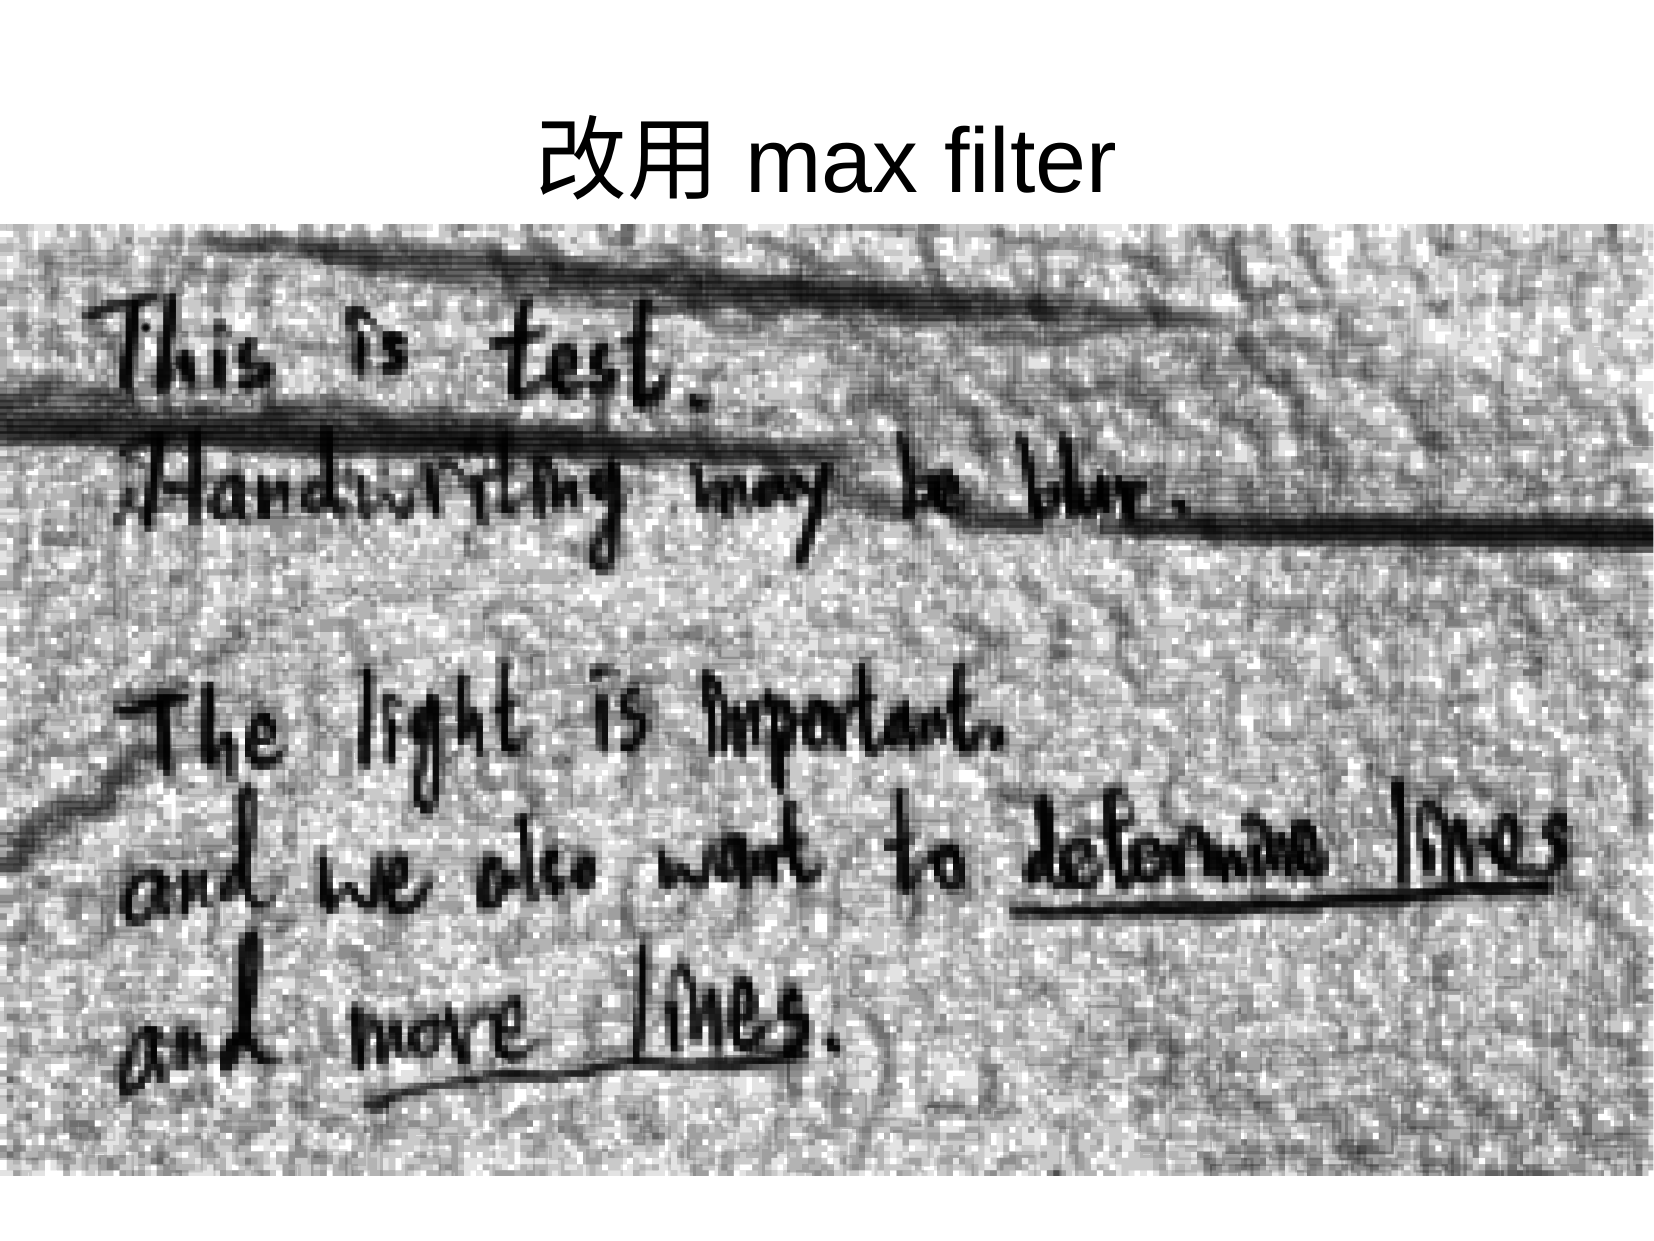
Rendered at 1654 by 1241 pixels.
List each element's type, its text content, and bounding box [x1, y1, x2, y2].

picture [0, 224, 1654, 1176]
title 改用max filter [82, 49, 1571, 224]
